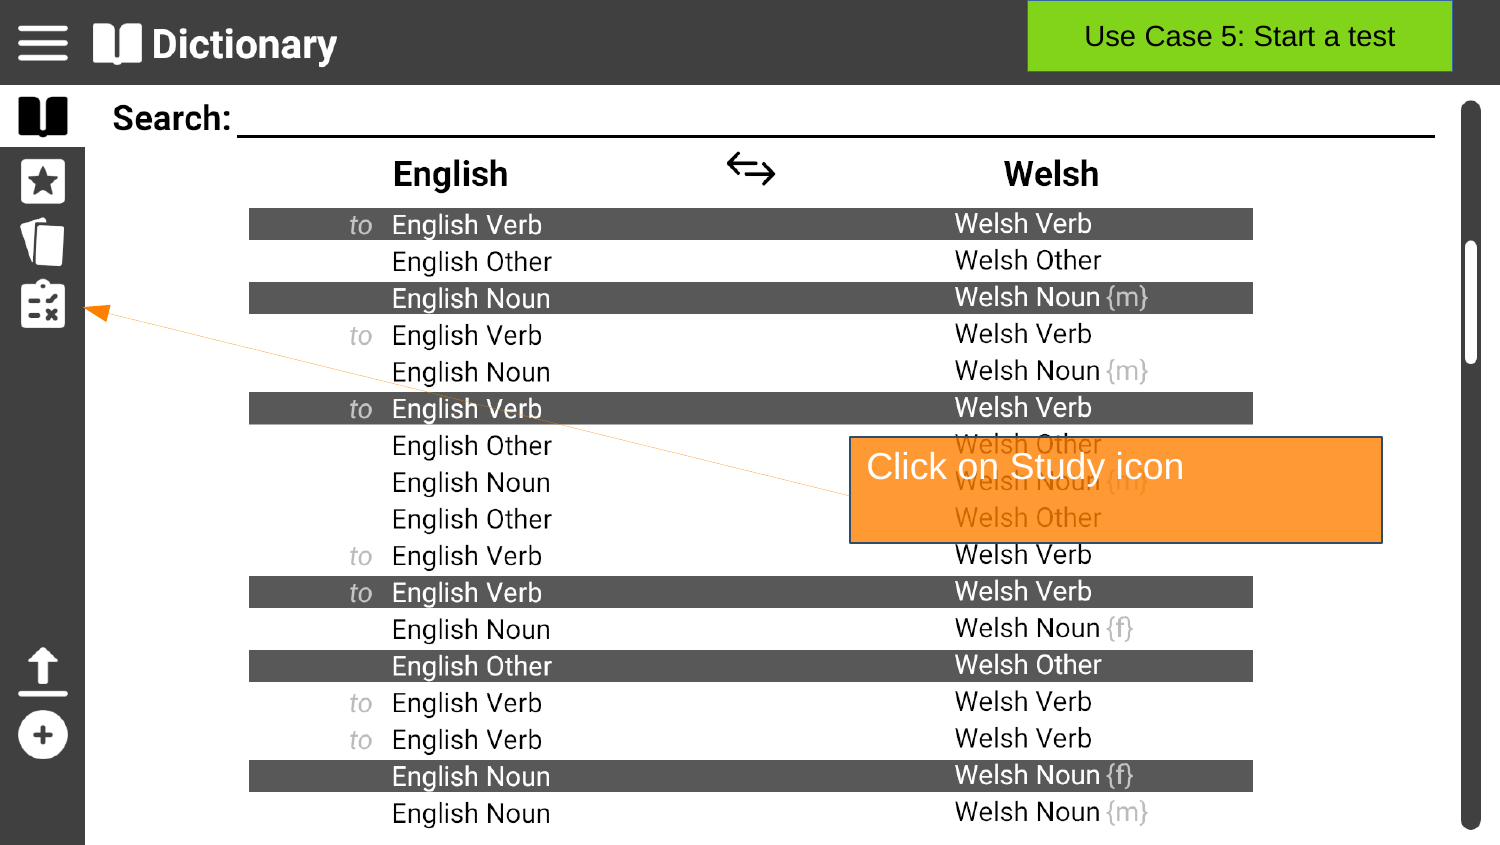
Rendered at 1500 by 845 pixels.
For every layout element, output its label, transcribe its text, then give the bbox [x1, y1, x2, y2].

text_box Click on Study icon [850, 437, 1383, 544]
picture [0, 0, 1500, 845]
text_box Use Case 5: Start a test [1027, 0, 1453, 72]
